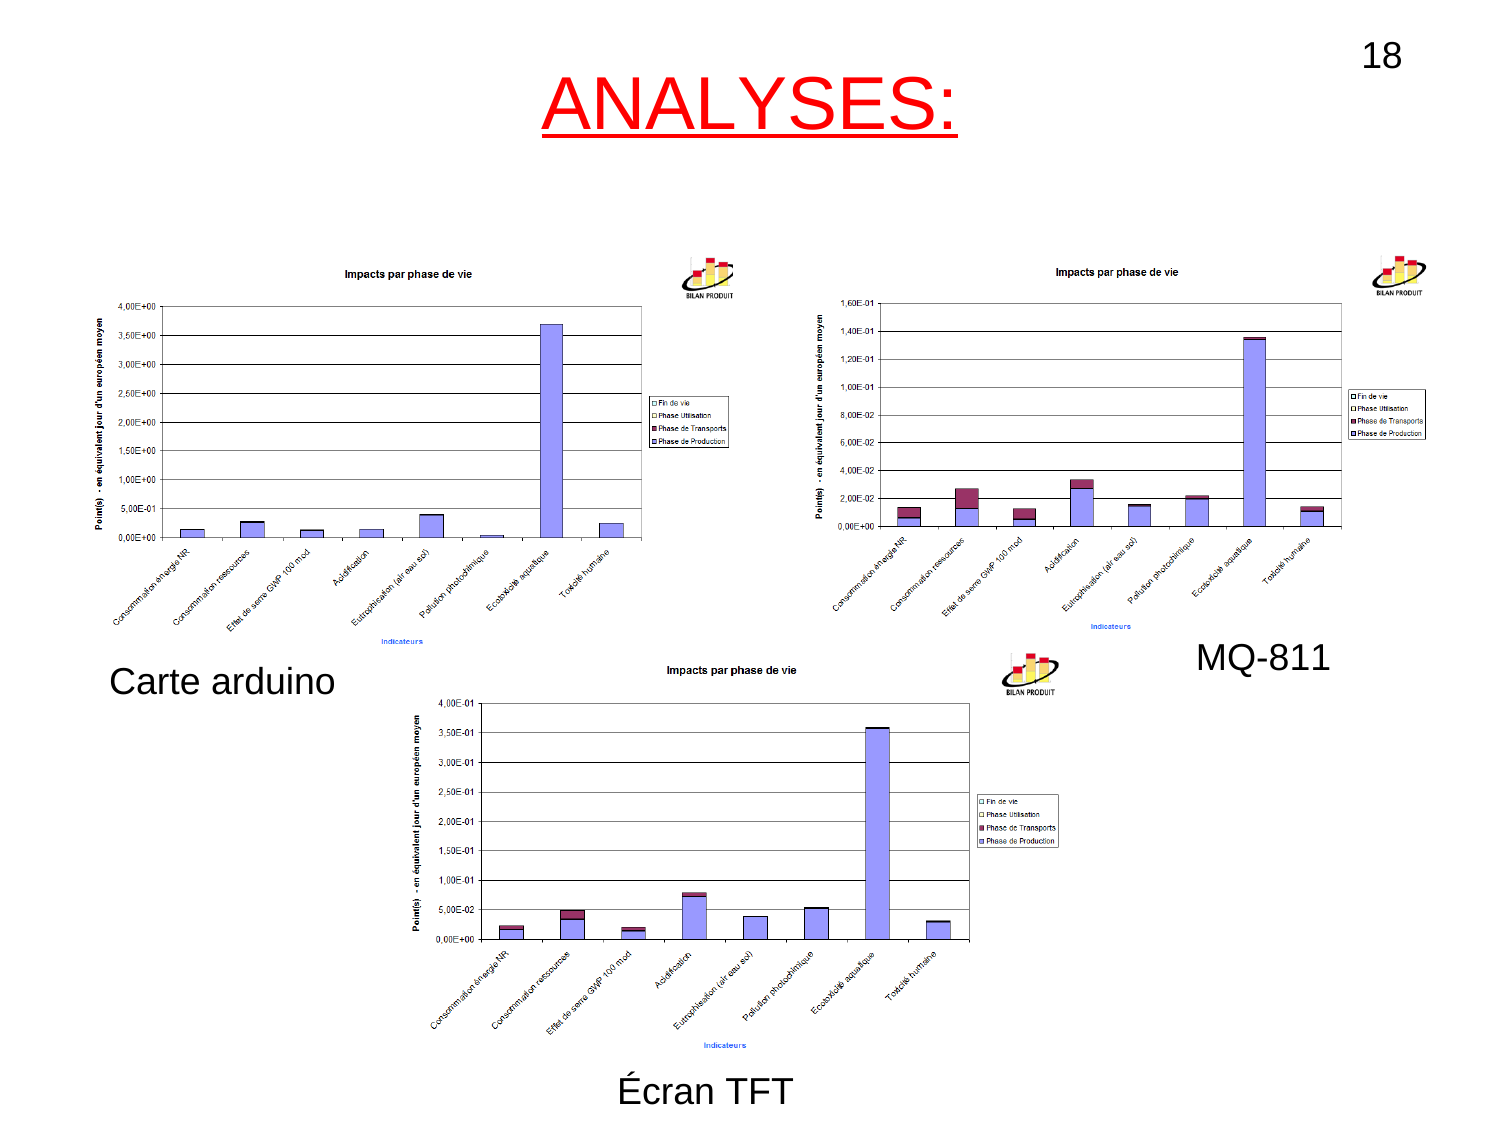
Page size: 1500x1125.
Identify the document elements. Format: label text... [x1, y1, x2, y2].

picture [803, 252, 1430, 641]
text_box MQ-811 [1181, 625, 1347, 686]
text_box ANALYSES: [0, 47, 1500, 153]
picture [82, 254, 1063, 1060]
text_box Écran TFT [602, 1059, 815, 1120]
text_box 18 [1346, 23, 1453, 84]
text_box Carte arduino [94, 649, 355, 710]
